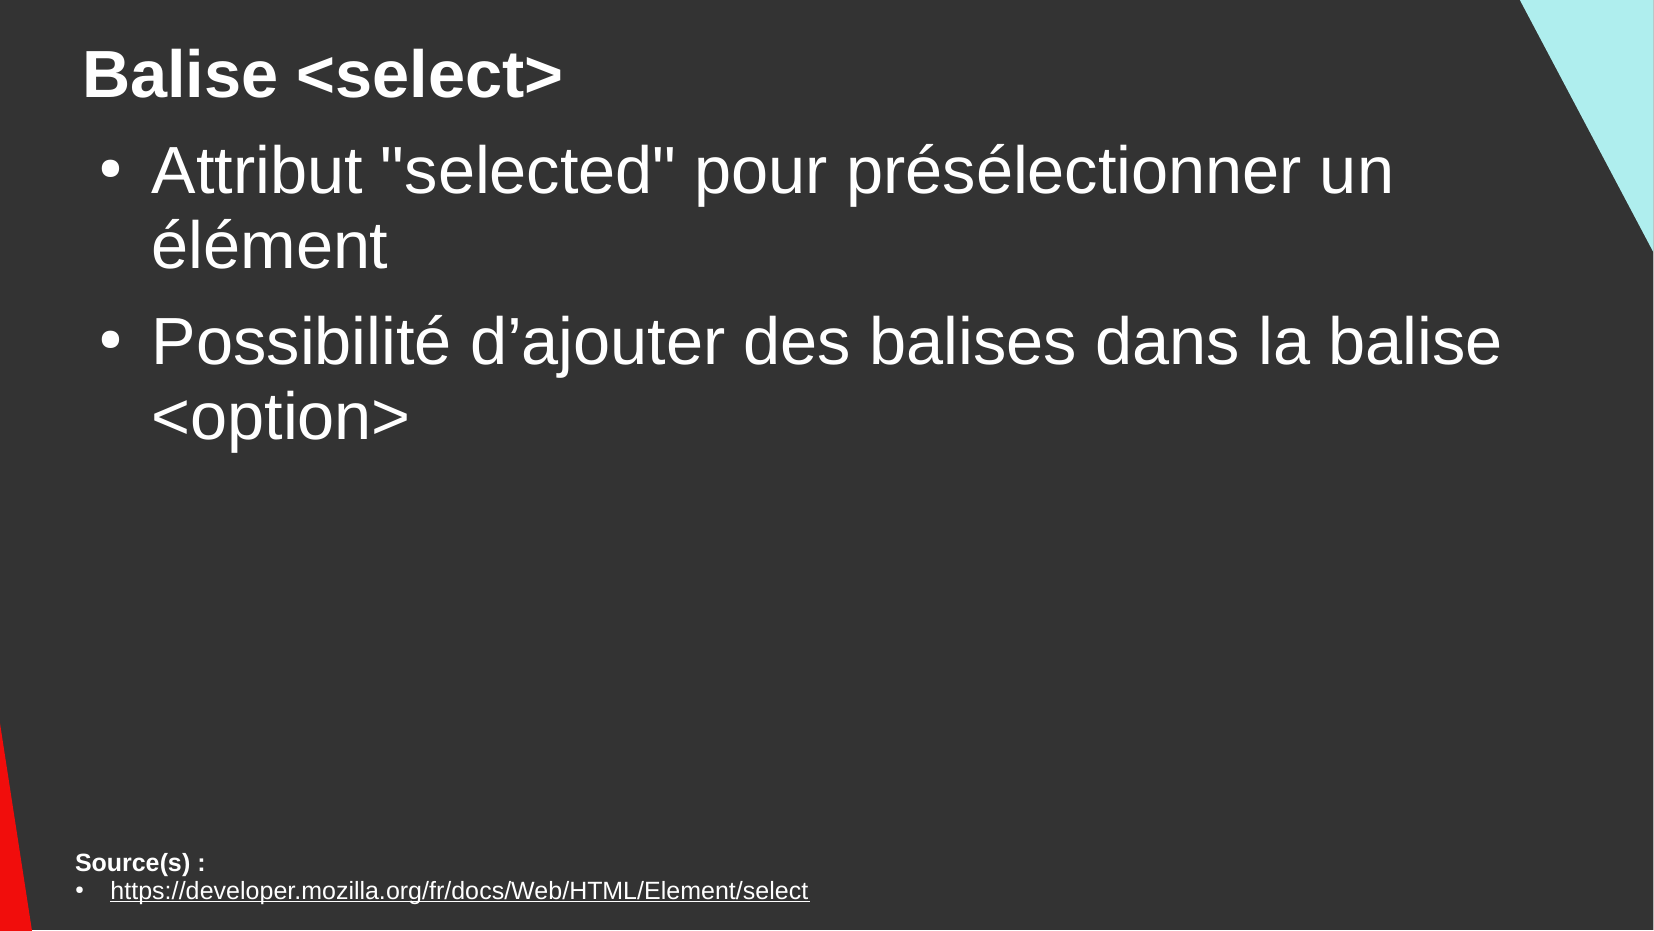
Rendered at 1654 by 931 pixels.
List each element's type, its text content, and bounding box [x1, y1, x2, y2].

text_box [1519, 0, 1654, 254]
text_box [0, 723, 33, 931]
list Attribut "selected" pour présélectionner un élément Possibilité d’ajouter des balises dans la balise <option> [80, 132, 1605, 795]
title Balise <select> [82, 37, 1571, 114]
text_box Source(s) : https://developer.mozilla.org/fr/docs/Web/HTML/Element/select [60, 841, 1546, 913]
